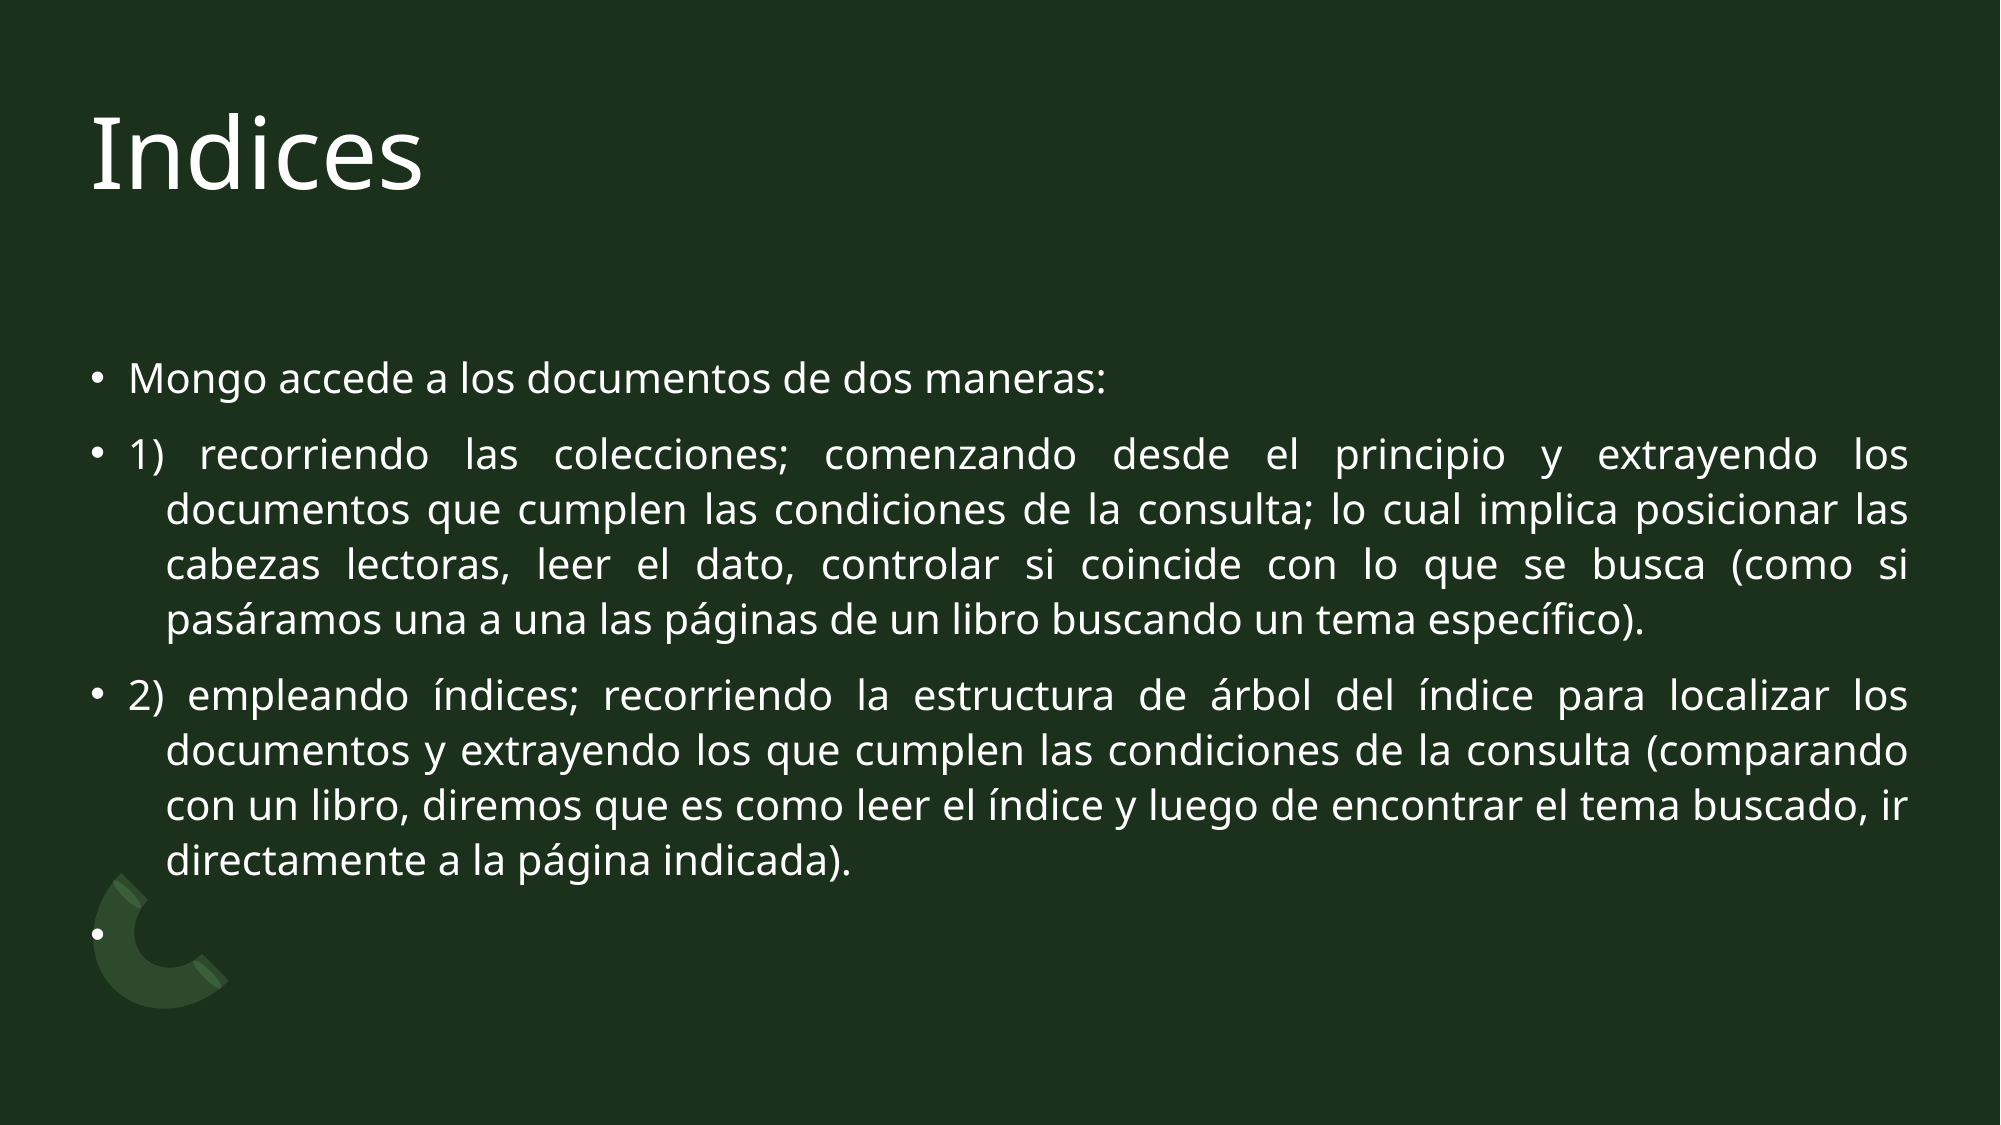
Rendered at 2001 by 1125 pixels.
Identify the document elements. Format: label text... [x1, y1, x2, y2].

title Indices [90, 90, 1910, 309]
list Mongo accede a los documentos de dos maneras: 1) recorriendo las colecciones; comenzando desde el principio y extrayendo los documentos que cumplen las condiciones de la consulta; lo cual implica posicionar las cabezas lectoras, leer el dato, controlar si coincide con lo que se busca (como si pasáramos una a una las páginas de un libro buscando un tema específico). 2) empleando índices; recorriendo la estructura de árbol del índice para localizar los documentos y extrayendo los que cumplen las condiciones de la consulta (comparando con un libro, diremos que es como leer el índice y luego de encontrar el tema buscado, ir directamente a la página indicada). [90, 346, 1910, 1000]
